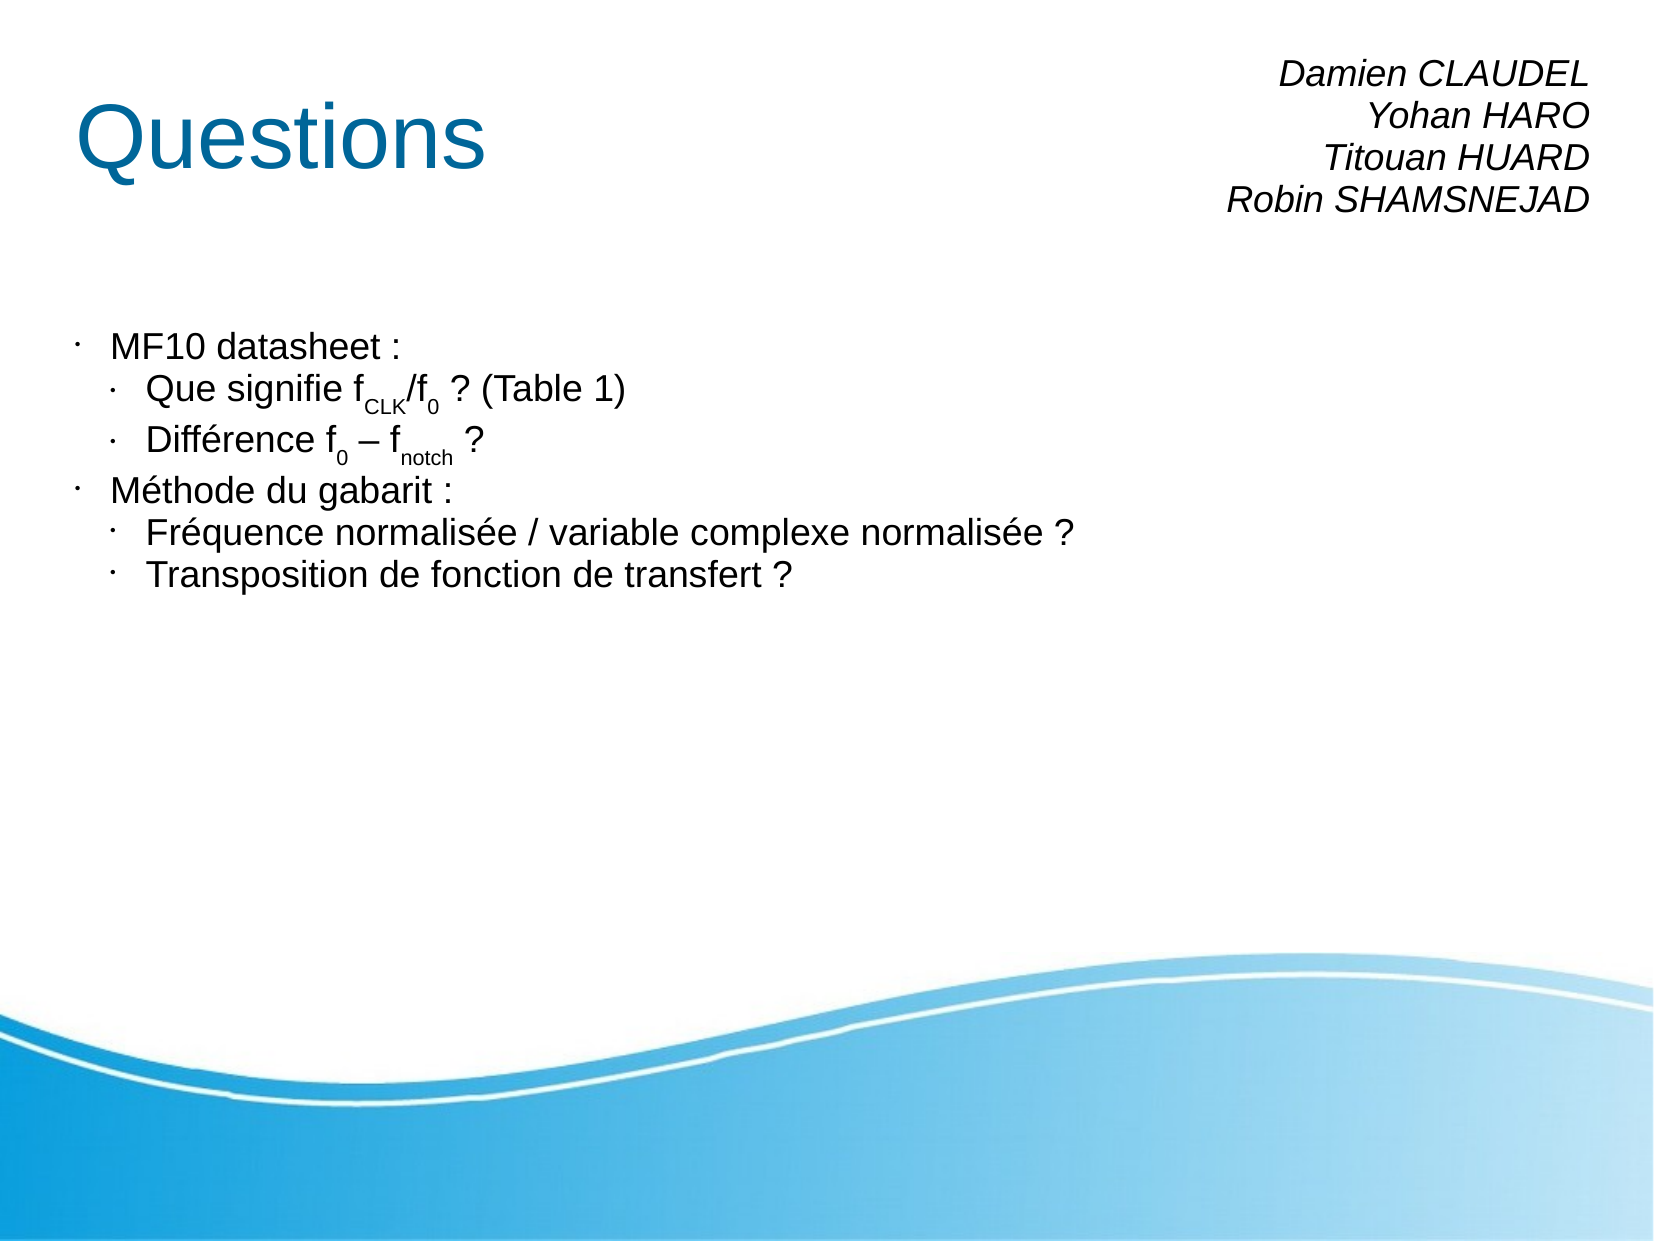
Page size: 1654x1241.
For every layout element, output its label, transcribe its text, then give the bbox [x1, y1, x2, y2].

title Questions [75, 32, 931, 241]
text_box Damien CLAUDEL Yohan HARO Titouan HUARD Robin SHAMSNEJAD [1065, 45, 1606, 228]
text_box MF10 datasheet : Que signifie fCLK/f0 ? (Table 1) Différence f0 – fnotch ? Méthode du gabarit : Fréquence normalisée / variable complexe normalisée ? Transposition de fonction de transfert ? [60, 318, 1621, 679]
picture [0, 952, 1654, 1241]
